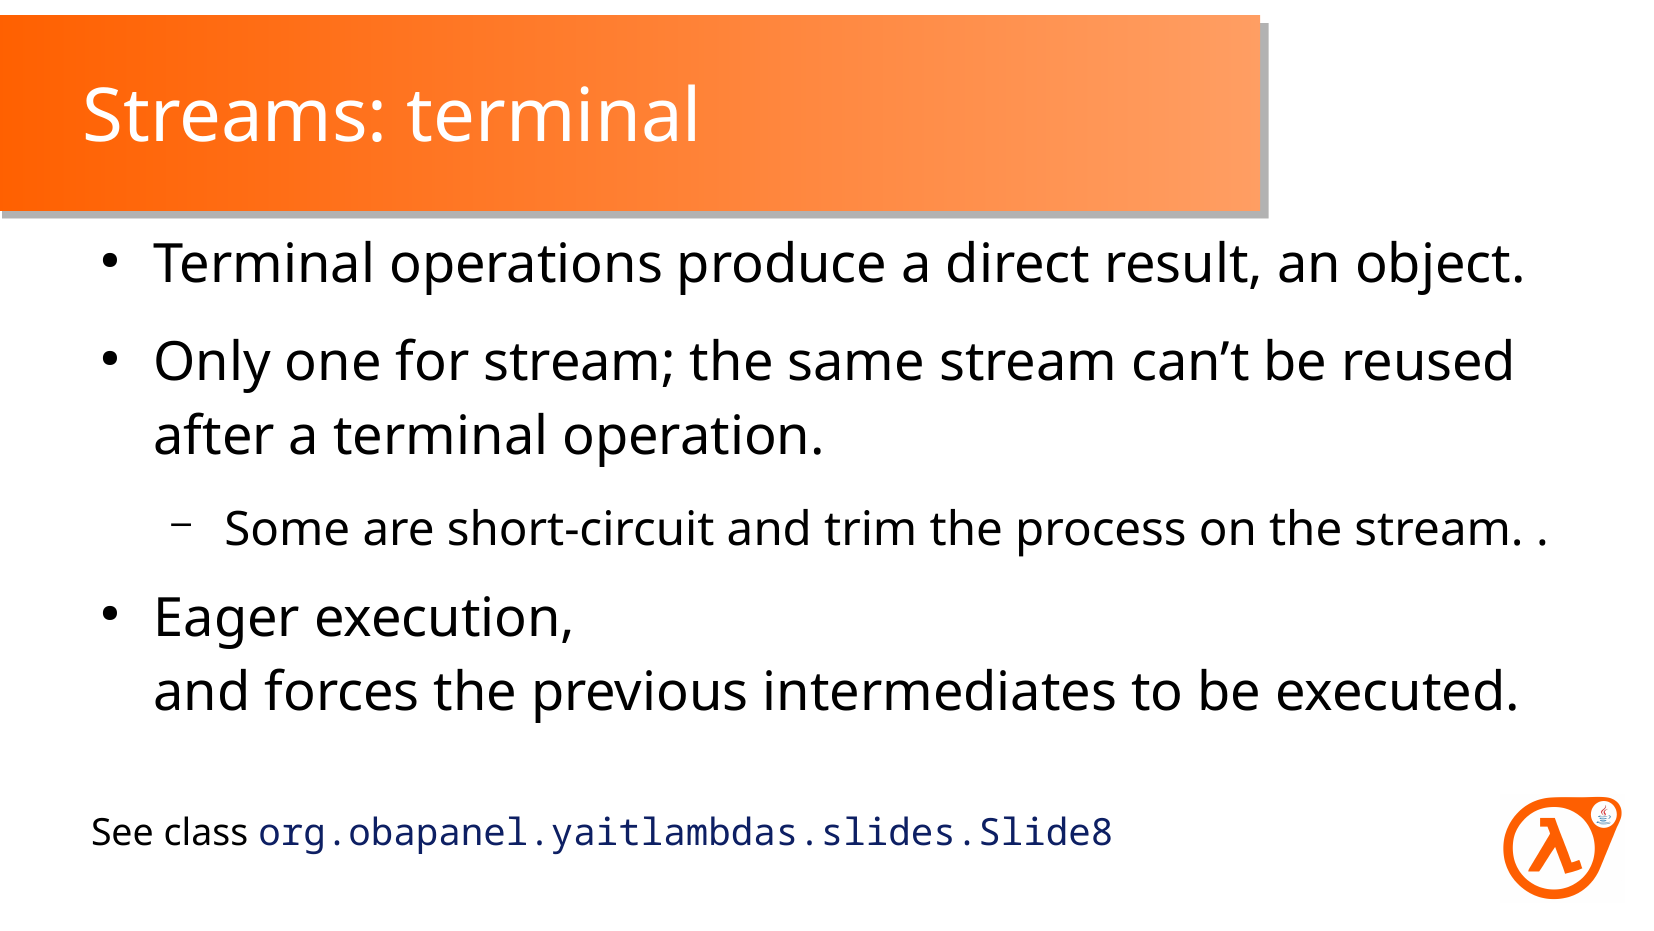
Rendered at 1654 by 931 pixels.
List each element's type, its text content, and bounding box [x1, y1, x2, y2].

picture [1500, 794, 1625, 903]
title Streams: terminal [82, 35, 1235, 189]
list Terminal operations produce a direct result, an object. Only one for stream; the same stream can’t be reused after a terminal operation. Some are short-circuit and trim the process on the stream. . Eager execution, and forces the previous intermediates to be executed. [82, 224, 1571, 764]
text_box See class org.obapanel.yaitlambdas.slides.Slide8 [76, 798, 1111, 856]
